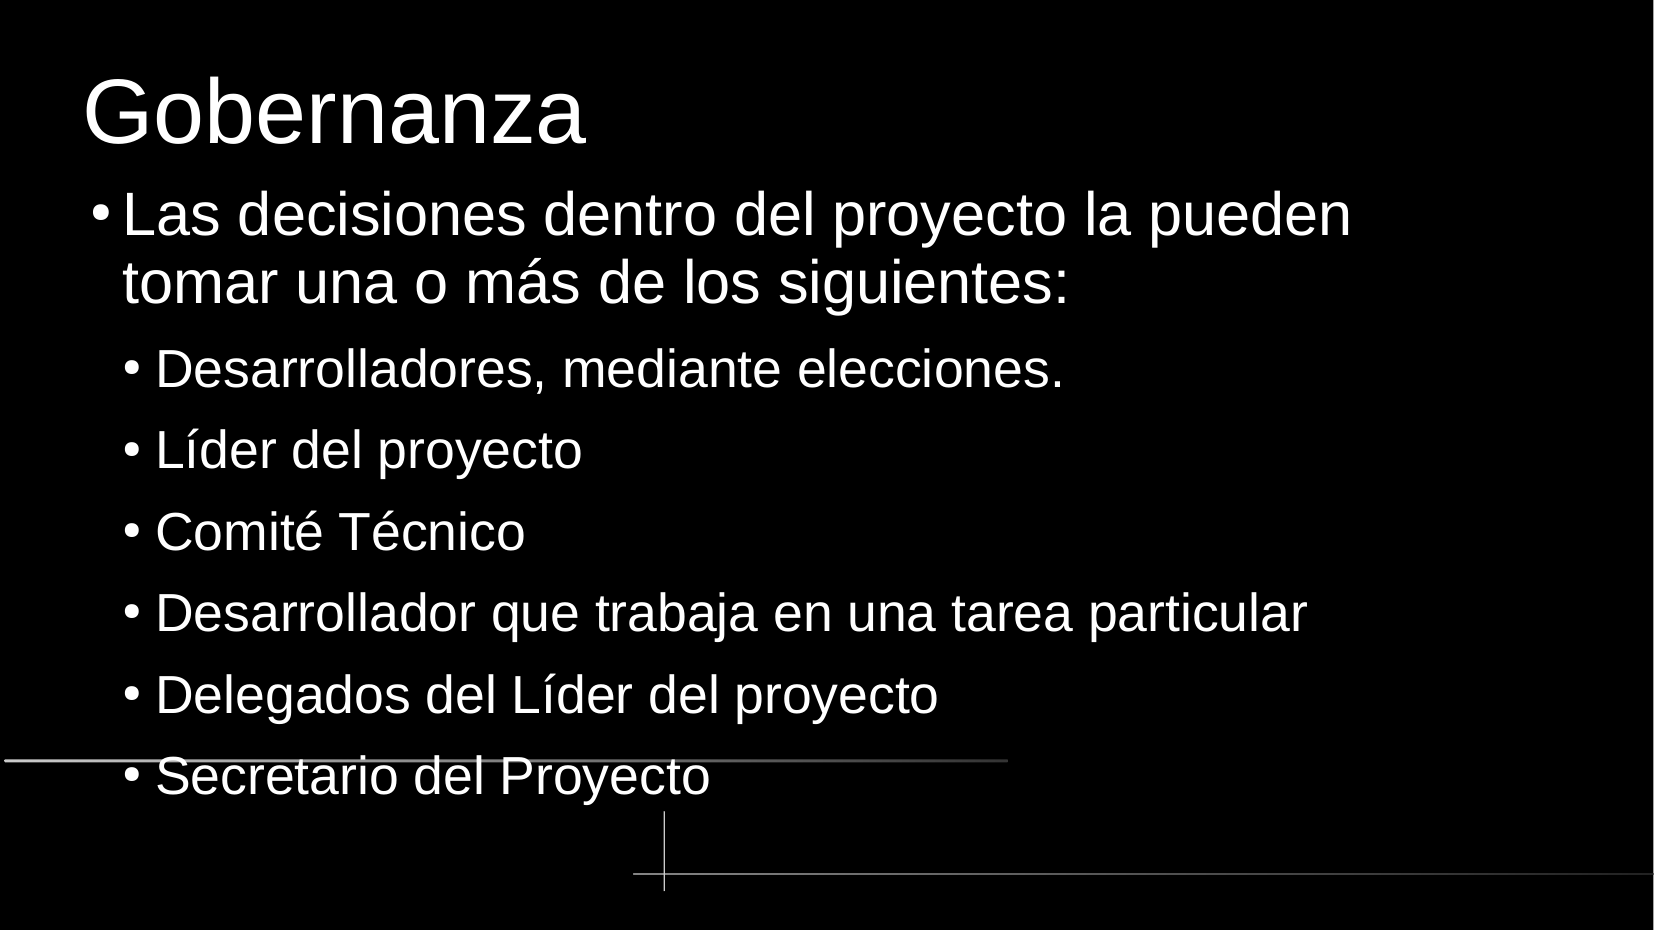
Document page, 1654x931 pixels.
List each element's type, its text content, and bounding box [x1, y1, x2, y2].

list Las decisiones dentro del proyecto la pueden tomar una o más de los siguientes: Desarrolladores, mediante elecciones. Líder del proyecto Comité Técnico Desarrollador que trabaja en una tarea particular Delegados del Líder del proyecto Secretario del Proyecto [90, 180, 1441, 811]
title Gobernanza [82, 35, 1235, 189]
